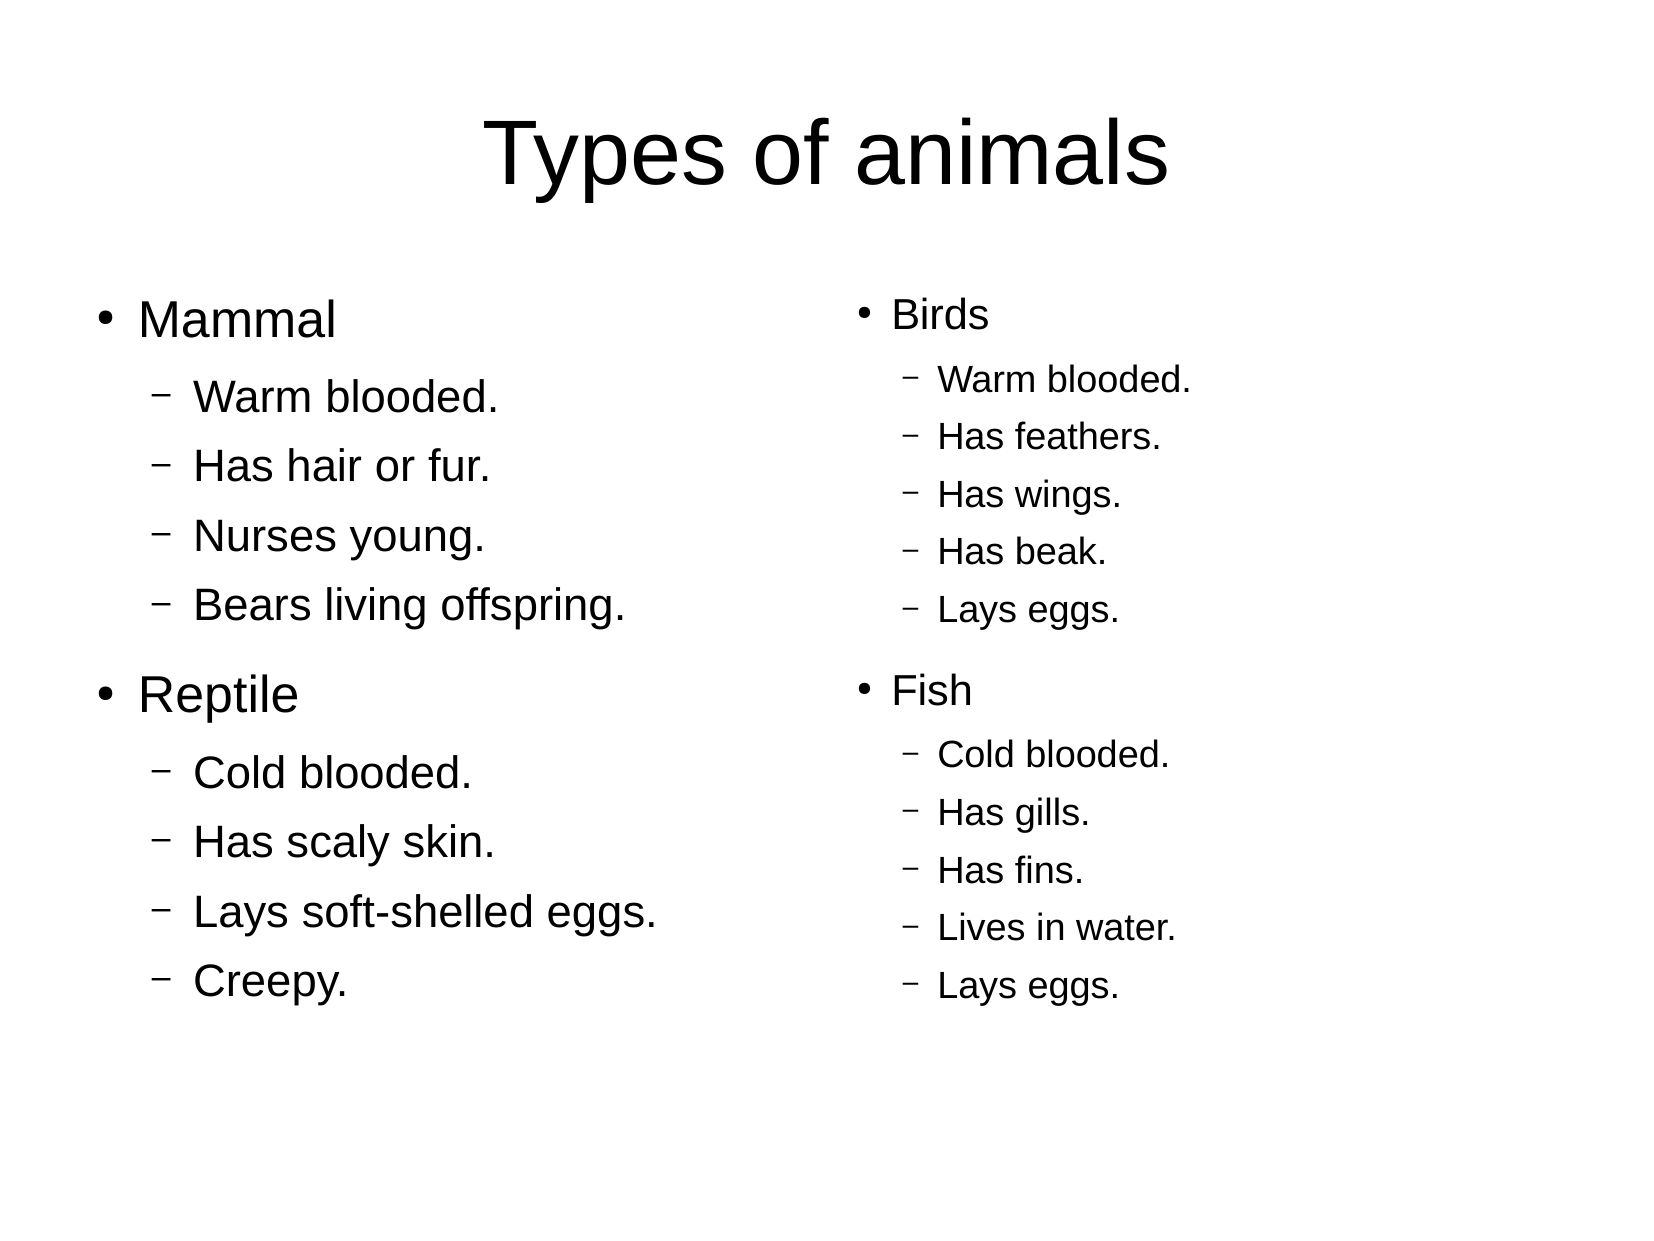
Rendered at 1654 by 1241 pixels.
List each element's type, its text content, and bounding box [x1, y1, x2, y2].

list Mammal Warm blooded. Has hair or fur. Nurses young. Bears living offspring. [82, 290, 809, 634]
title Types of animals [82, 49, 1571, 257]
list Reptile Cold blooded. Has scaly skin. Lays soft-shelled eggs. Creepy. [82, 665, 809, 1009]
list Birds Warm blooded. Has feathers. Has wings. Has beak. Lays eggs. [845, 290, 1572, 634]
list Fish Cold blooded. Has gills. Has fins. Lives in water. Lays eggs. [845, 665, 1572, 1009]
